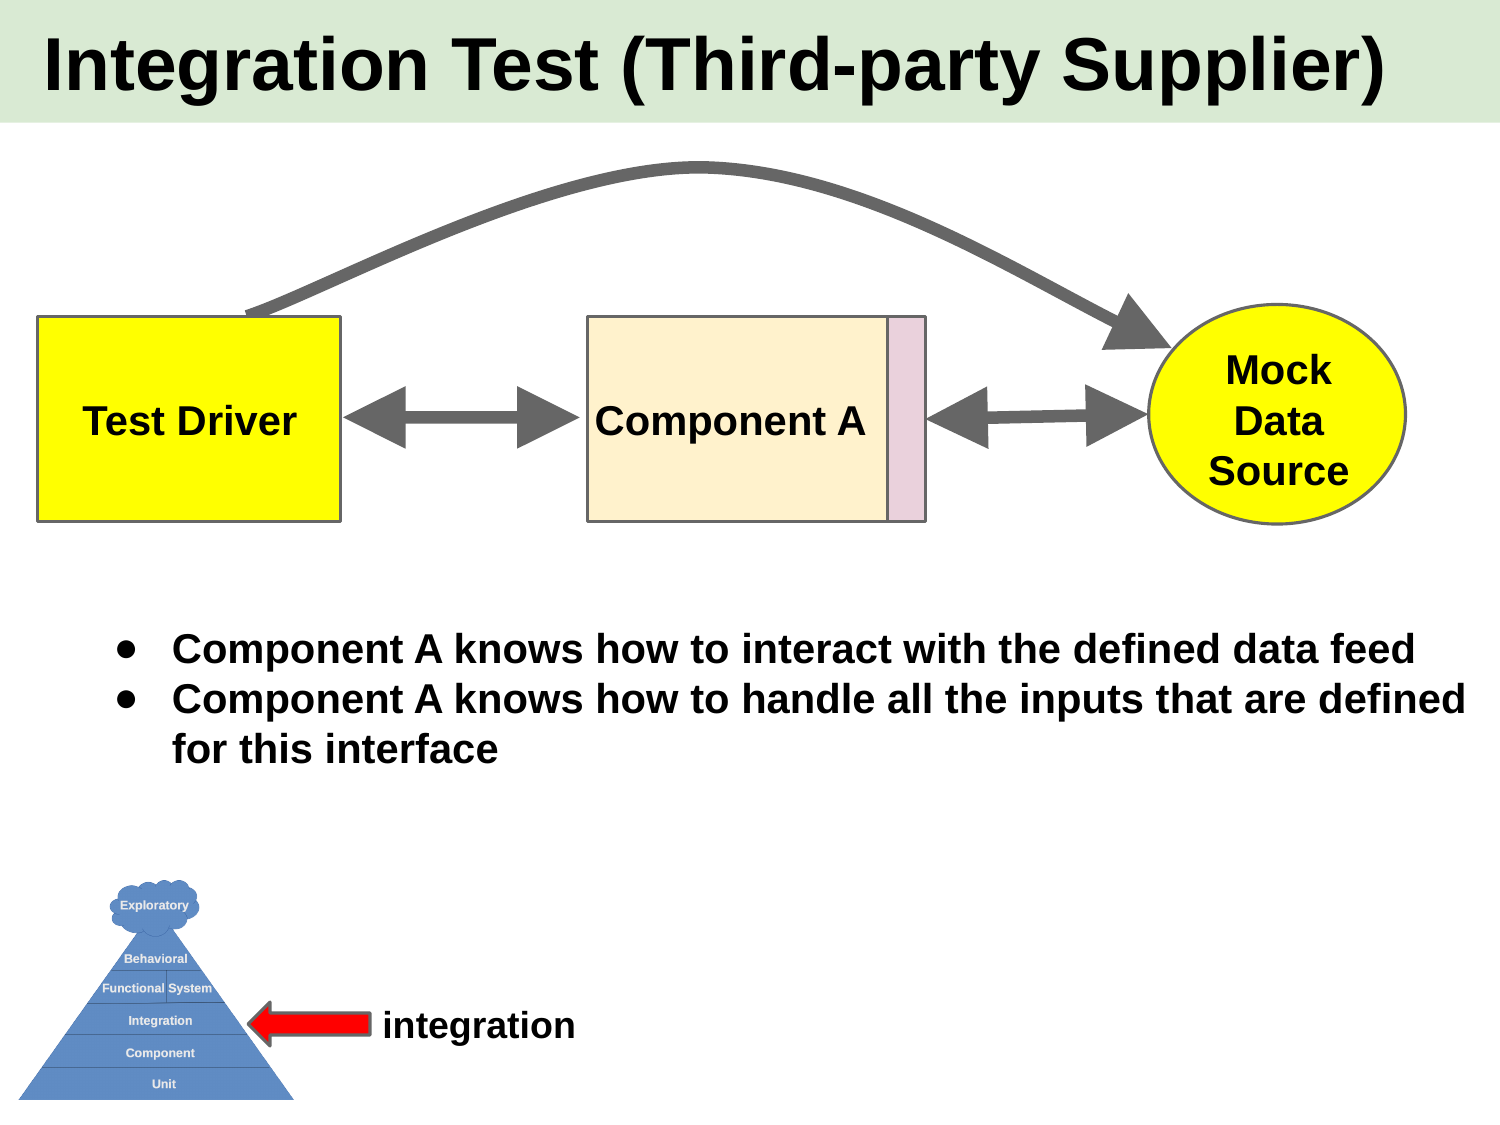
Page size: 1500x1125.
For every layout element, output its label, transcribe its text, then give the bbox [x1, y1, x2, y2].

text_box Component A knows how to interact with the defined data feed Component A knows how to handle all the inputs that are defined for this interface [81, 581, 1488, 828]
text_box [37, 316, 341, 522]
text_box [587, 316, 926, 522]
text_box [1197, 304, 1357, 328]
text_box [1242, 411, 1255, 430]
text_box Integration Test (Third-party Supplier) [0, 0, 1500, 123]
text_box [248, 1002, 367, 1046]
text_box Mock Data Source [1175, 328, 1383, 407]
text_box Component A [579, 378, 905, 457]
text_box integration [367, 985, 607, 1053]
picture [18, 880, 294, 1100]
text_box [1148, 347, 1406, 525]
text_box Test Driver [67, 378, 343, 457]
